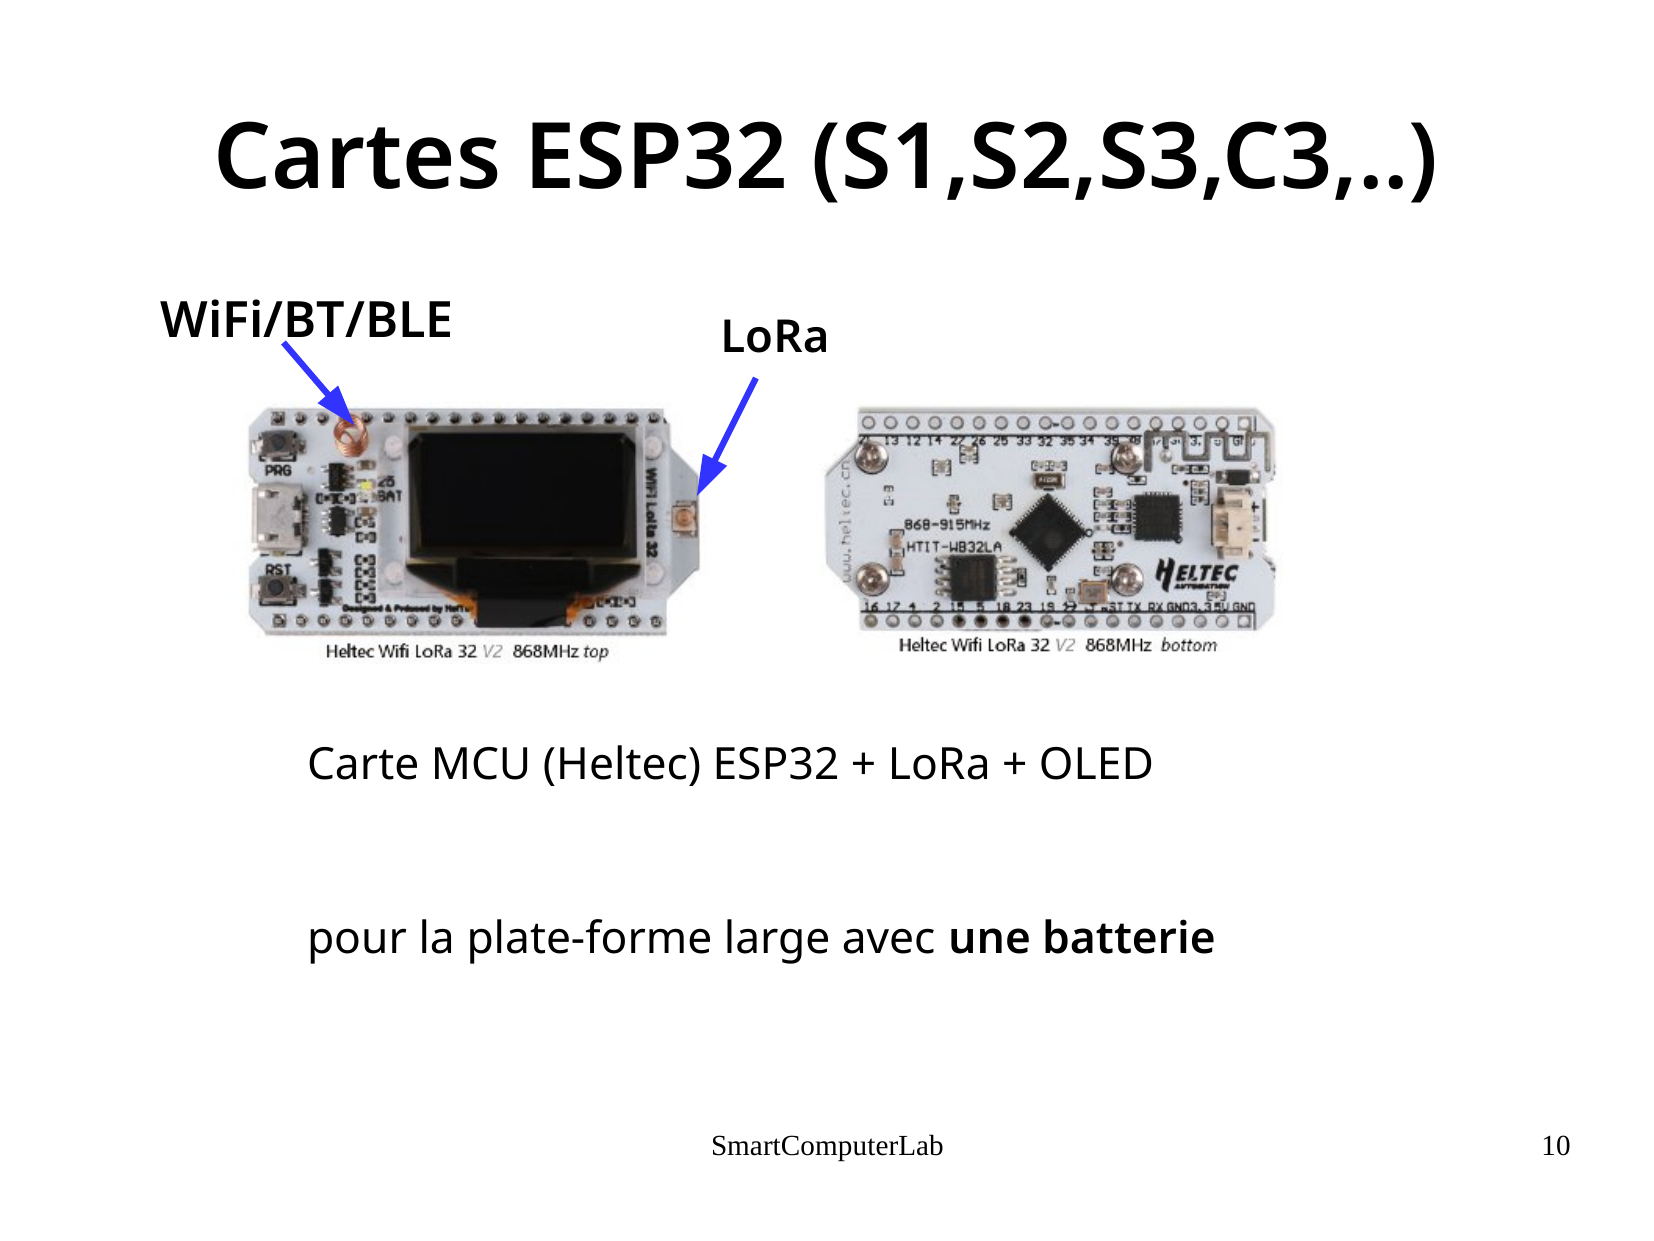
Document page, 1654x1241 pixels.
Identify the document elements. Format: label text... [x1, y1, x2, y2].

text_box WiFi/BT/BLE [160, 284, 473, 402]
picture [232, 401, 1288, 665]
title Cartes ESP32 (S1,S2,S3,C3,..) [82, 49, 1571, 248]
text_box Carte MCU (Heltec) ESP32 + LoRa + OLED pour la plate-forme large avec une batterie [307, 732, 1477, 969]
text_box LoRa [720, 303, 875, 367]
subtitle [82, 248, 1571, 850]
